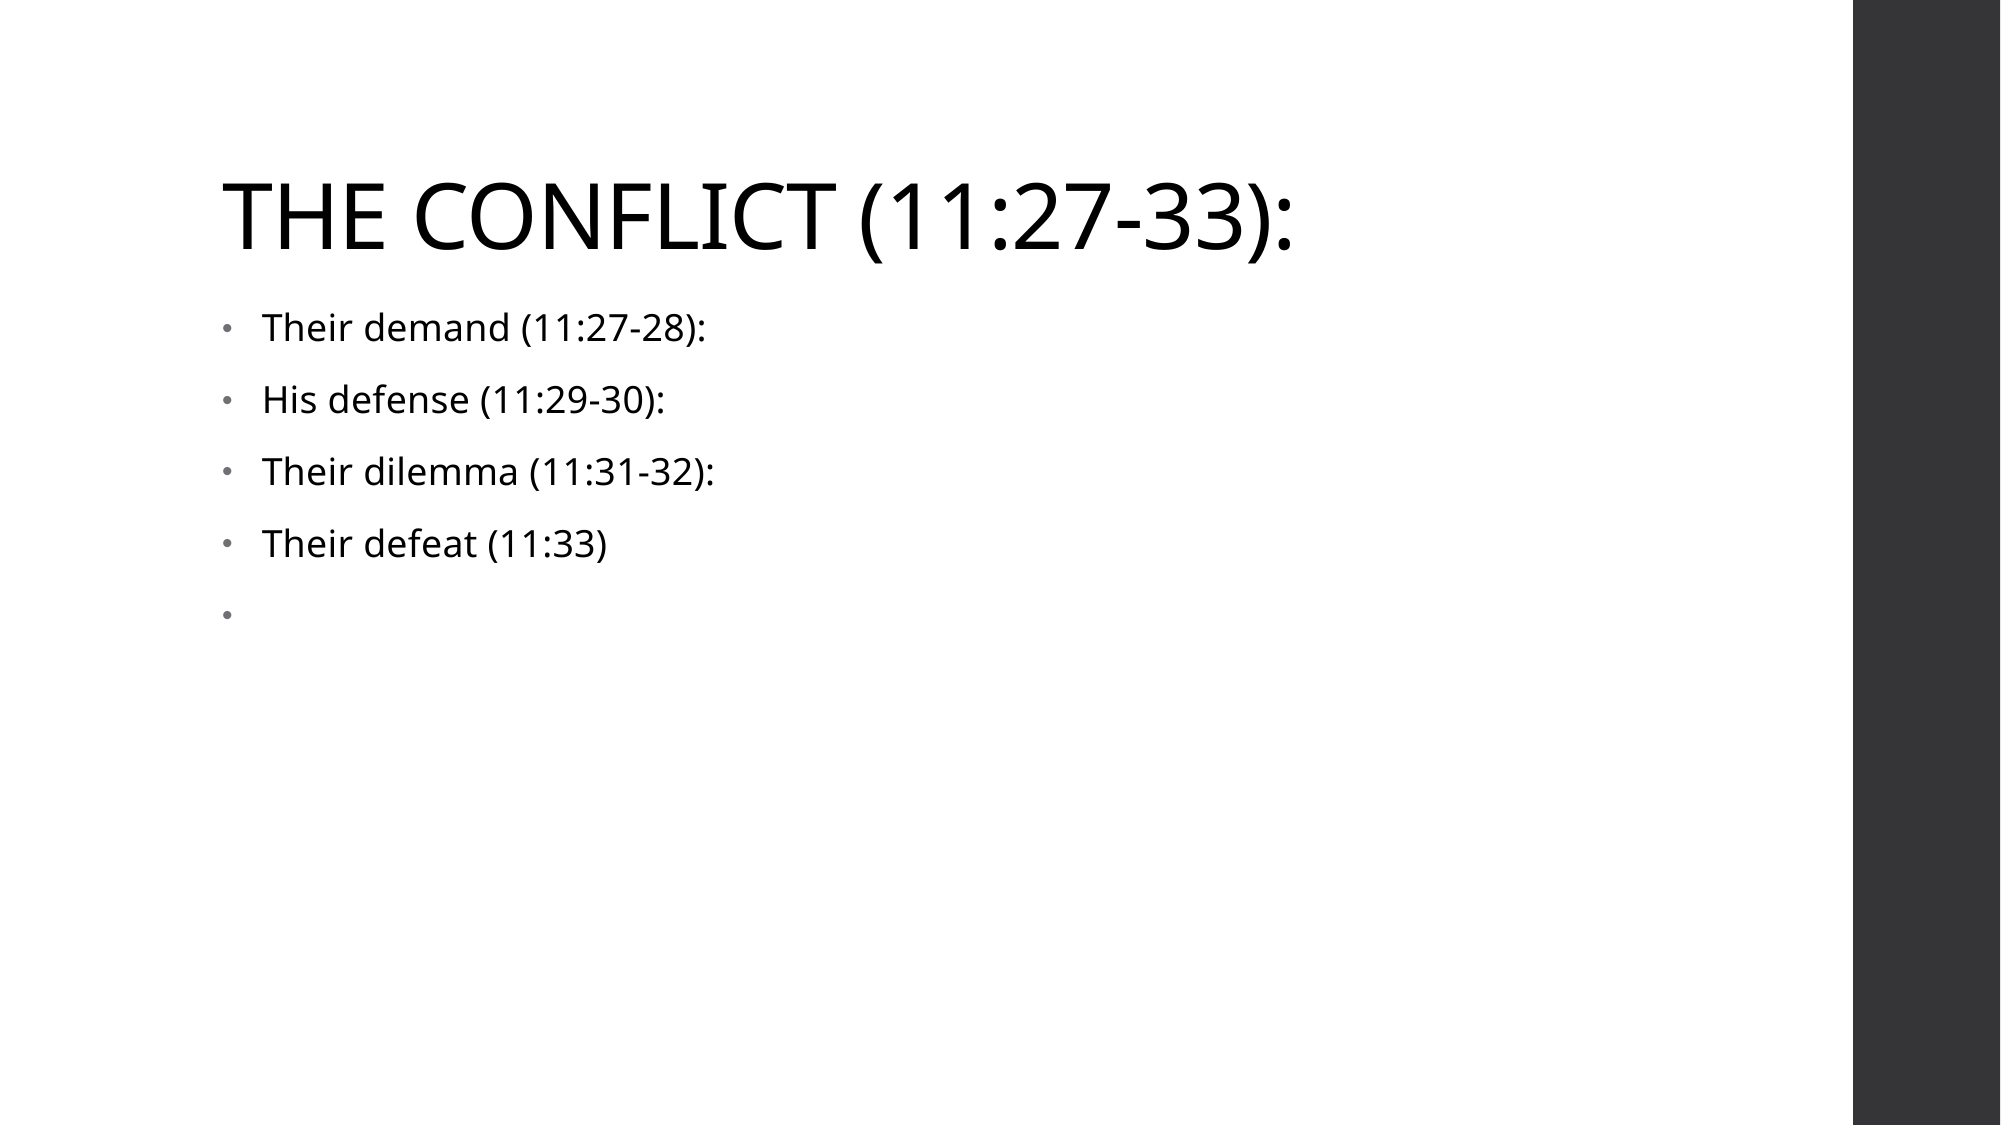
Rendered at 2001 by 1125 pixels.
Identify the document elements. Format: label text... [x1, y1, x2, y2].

title THE CONFLICT (11:27-33): [206, 60, 1797, 278]
list Their demand (11:27-28): His defense (11:29-30): Their dilemma (11:31-32): Their defeat (11:33) [206, 299, 1617, 1014]
